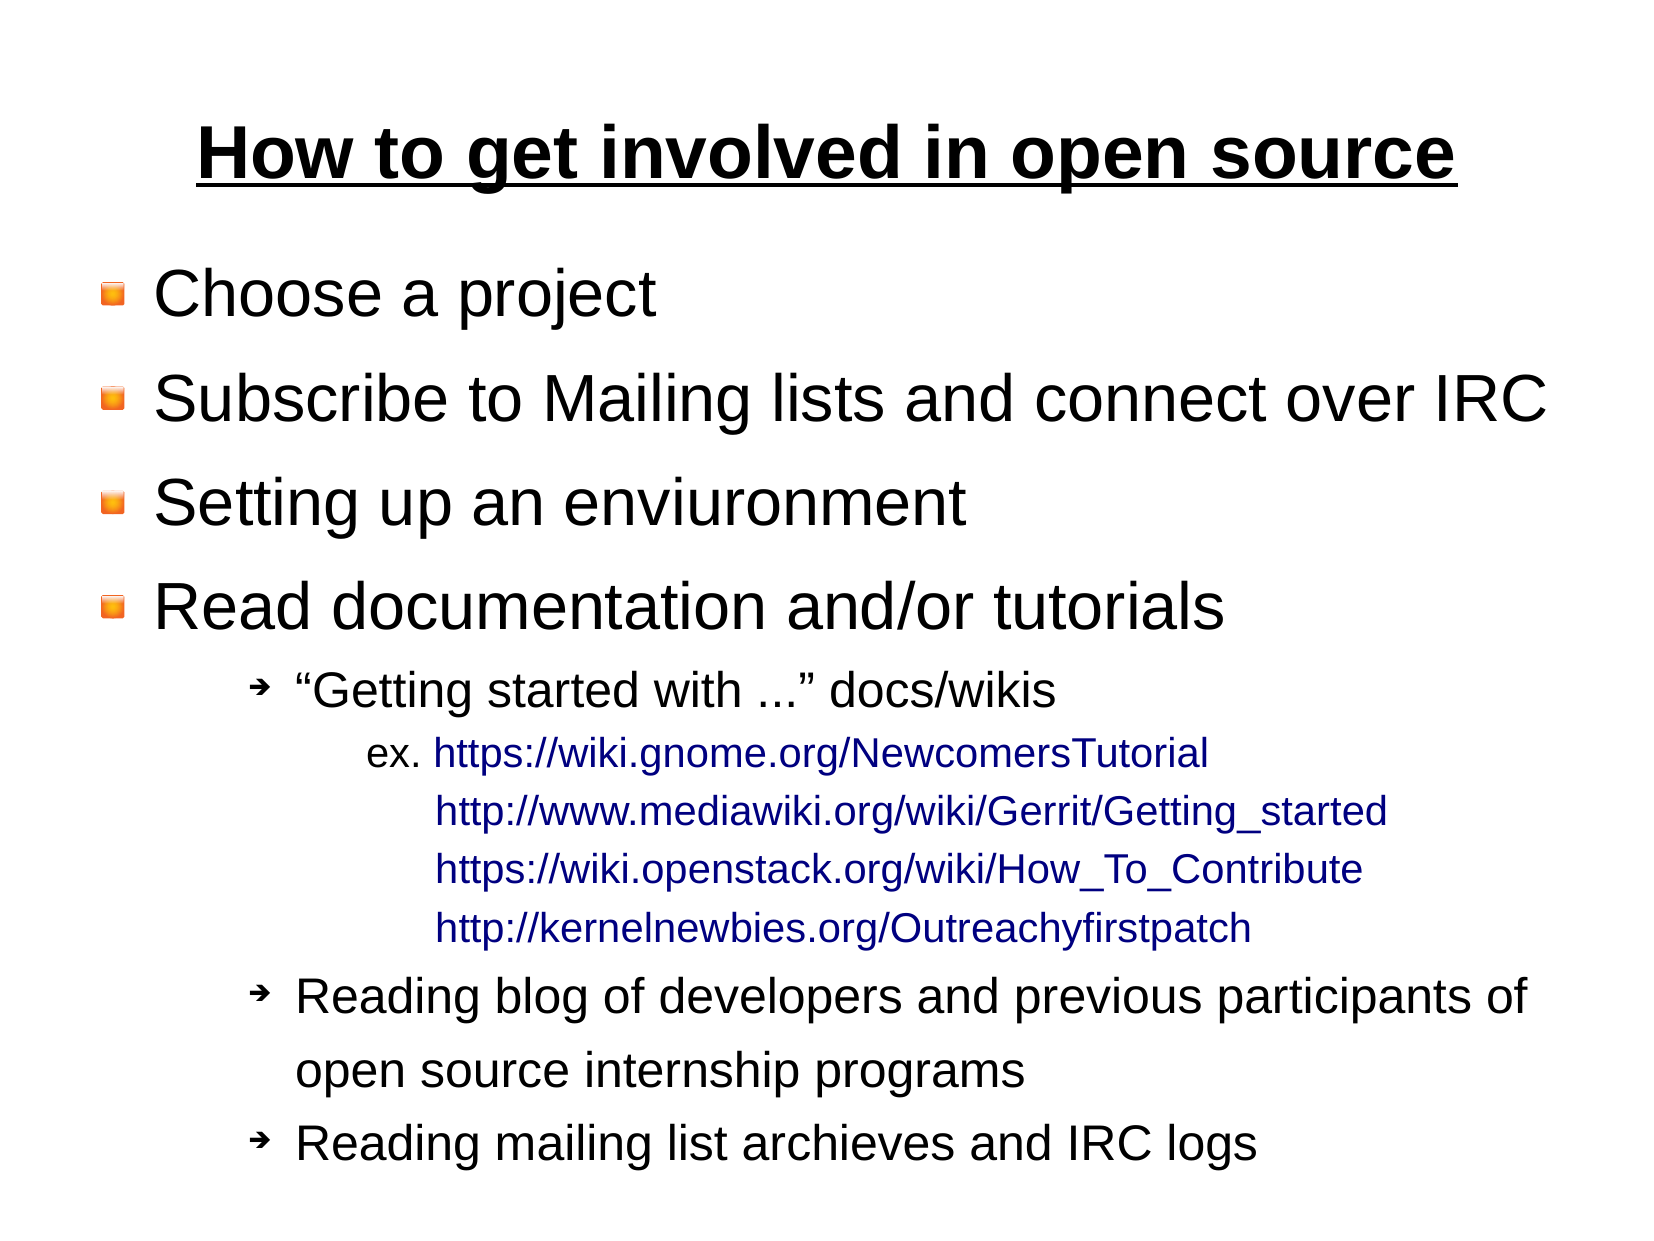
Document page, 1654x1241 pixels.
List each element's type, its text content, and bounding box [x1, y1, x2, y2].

title How to get involved in open source [82, 49, 1571, 256]
list Choose a project Subscribe to Mailing lists and connect over IRC Setting up an enviuronment Read documentation and/or tutorials “Getting started with ...” docs/wikis ex. https://wiki.gnome.org/NewcomersTutorial http://www.mediawiki.org/wiki/Gerrit/Getting_started https://wiki.openstack.org/wiki/How_To_Contribute http://kernelnewbies.org/Outreachyfirstpatch Reading blog of developers and previous participants of open source internship programs Reading mailing list archieves and IRC logs [82, 256, 1571, 1182]
